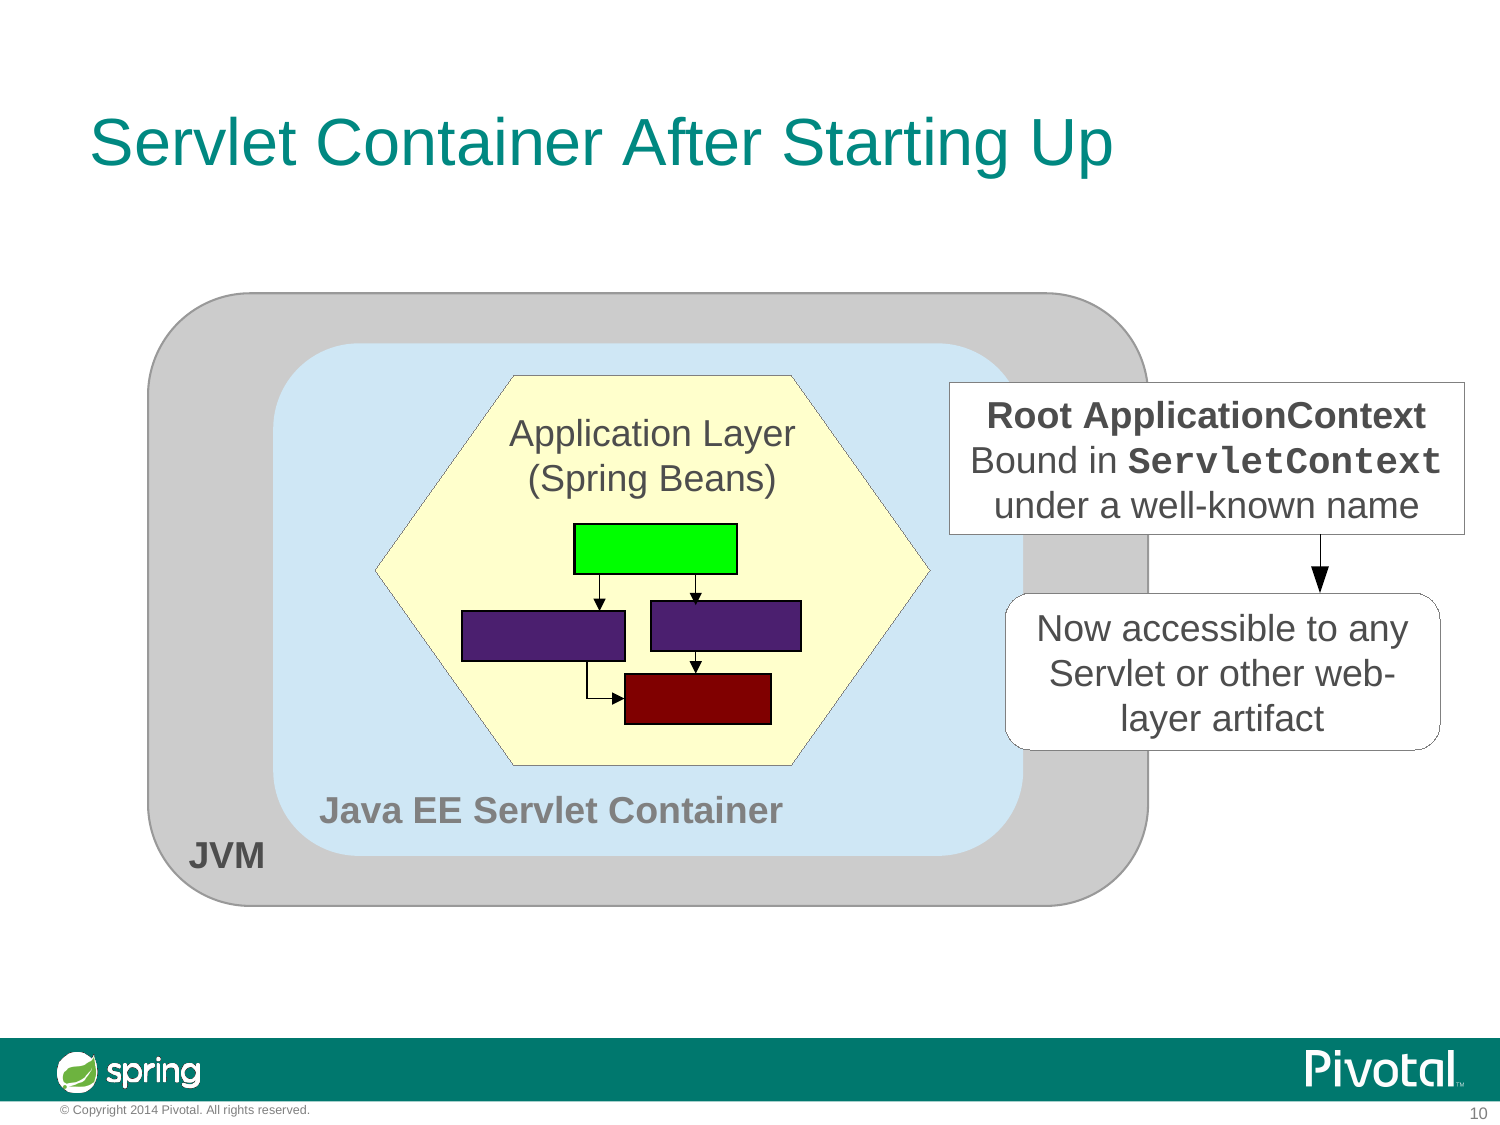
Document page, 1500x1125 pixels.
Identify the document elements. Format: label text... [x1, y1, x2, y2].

text_box JVM [1024, 535, 1149, 593]
picture [32, 1041, 210, 1103]
title Servlet Container After Starting Up [75, 45, 1426, 233]
text_box [375, 503, 931, 766]
text_box Now accessible to any Servlet or other web-layer artifact [1005, 593, 1441, 751]
text_box JVM [148, 293, 1149, 906]
text_box [495, 375, 810, 401]
text_box Root ApplicationContext Bound in ServletContext under a well-known name [949, 382, 1465, 535]
text_box Application Layer (Spring Beans) [422, 401, 883, 507]
text_box Java EE Servlet Container [273, 343, 1024, 856]
picture [1306, 1050, 1464, 1087]
